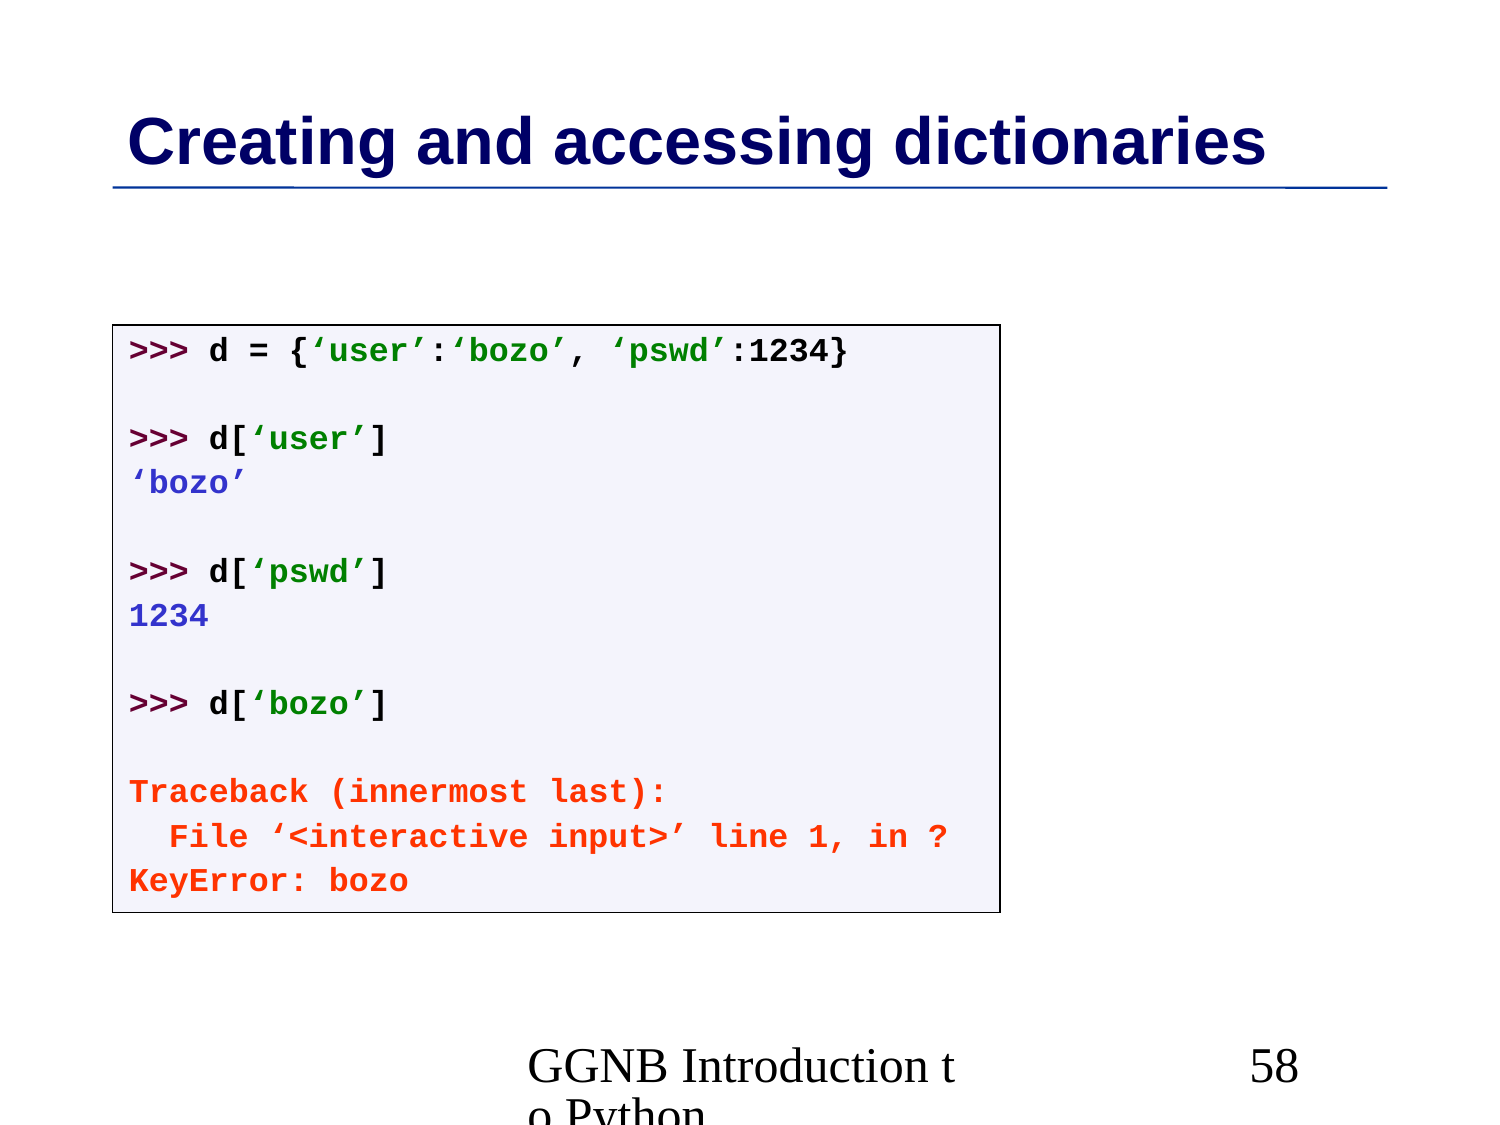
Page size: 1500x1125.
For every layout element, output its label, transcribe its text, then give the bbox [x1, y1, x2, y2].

list >>> d = {‘user’:‘bozo’, ‘pswd’:1234} >>> d[‘user’] ‘bozo’ >>> d[‘pswd’] 1234 >>> d[‘bozo’] Traceback (innermost last): File ‘<interactive input>’ line 1, in ? KeyError: bozo [112, 324, 1438, 1088]
title Creating and accessing dictionaries [112, 89, 1388, 185]
